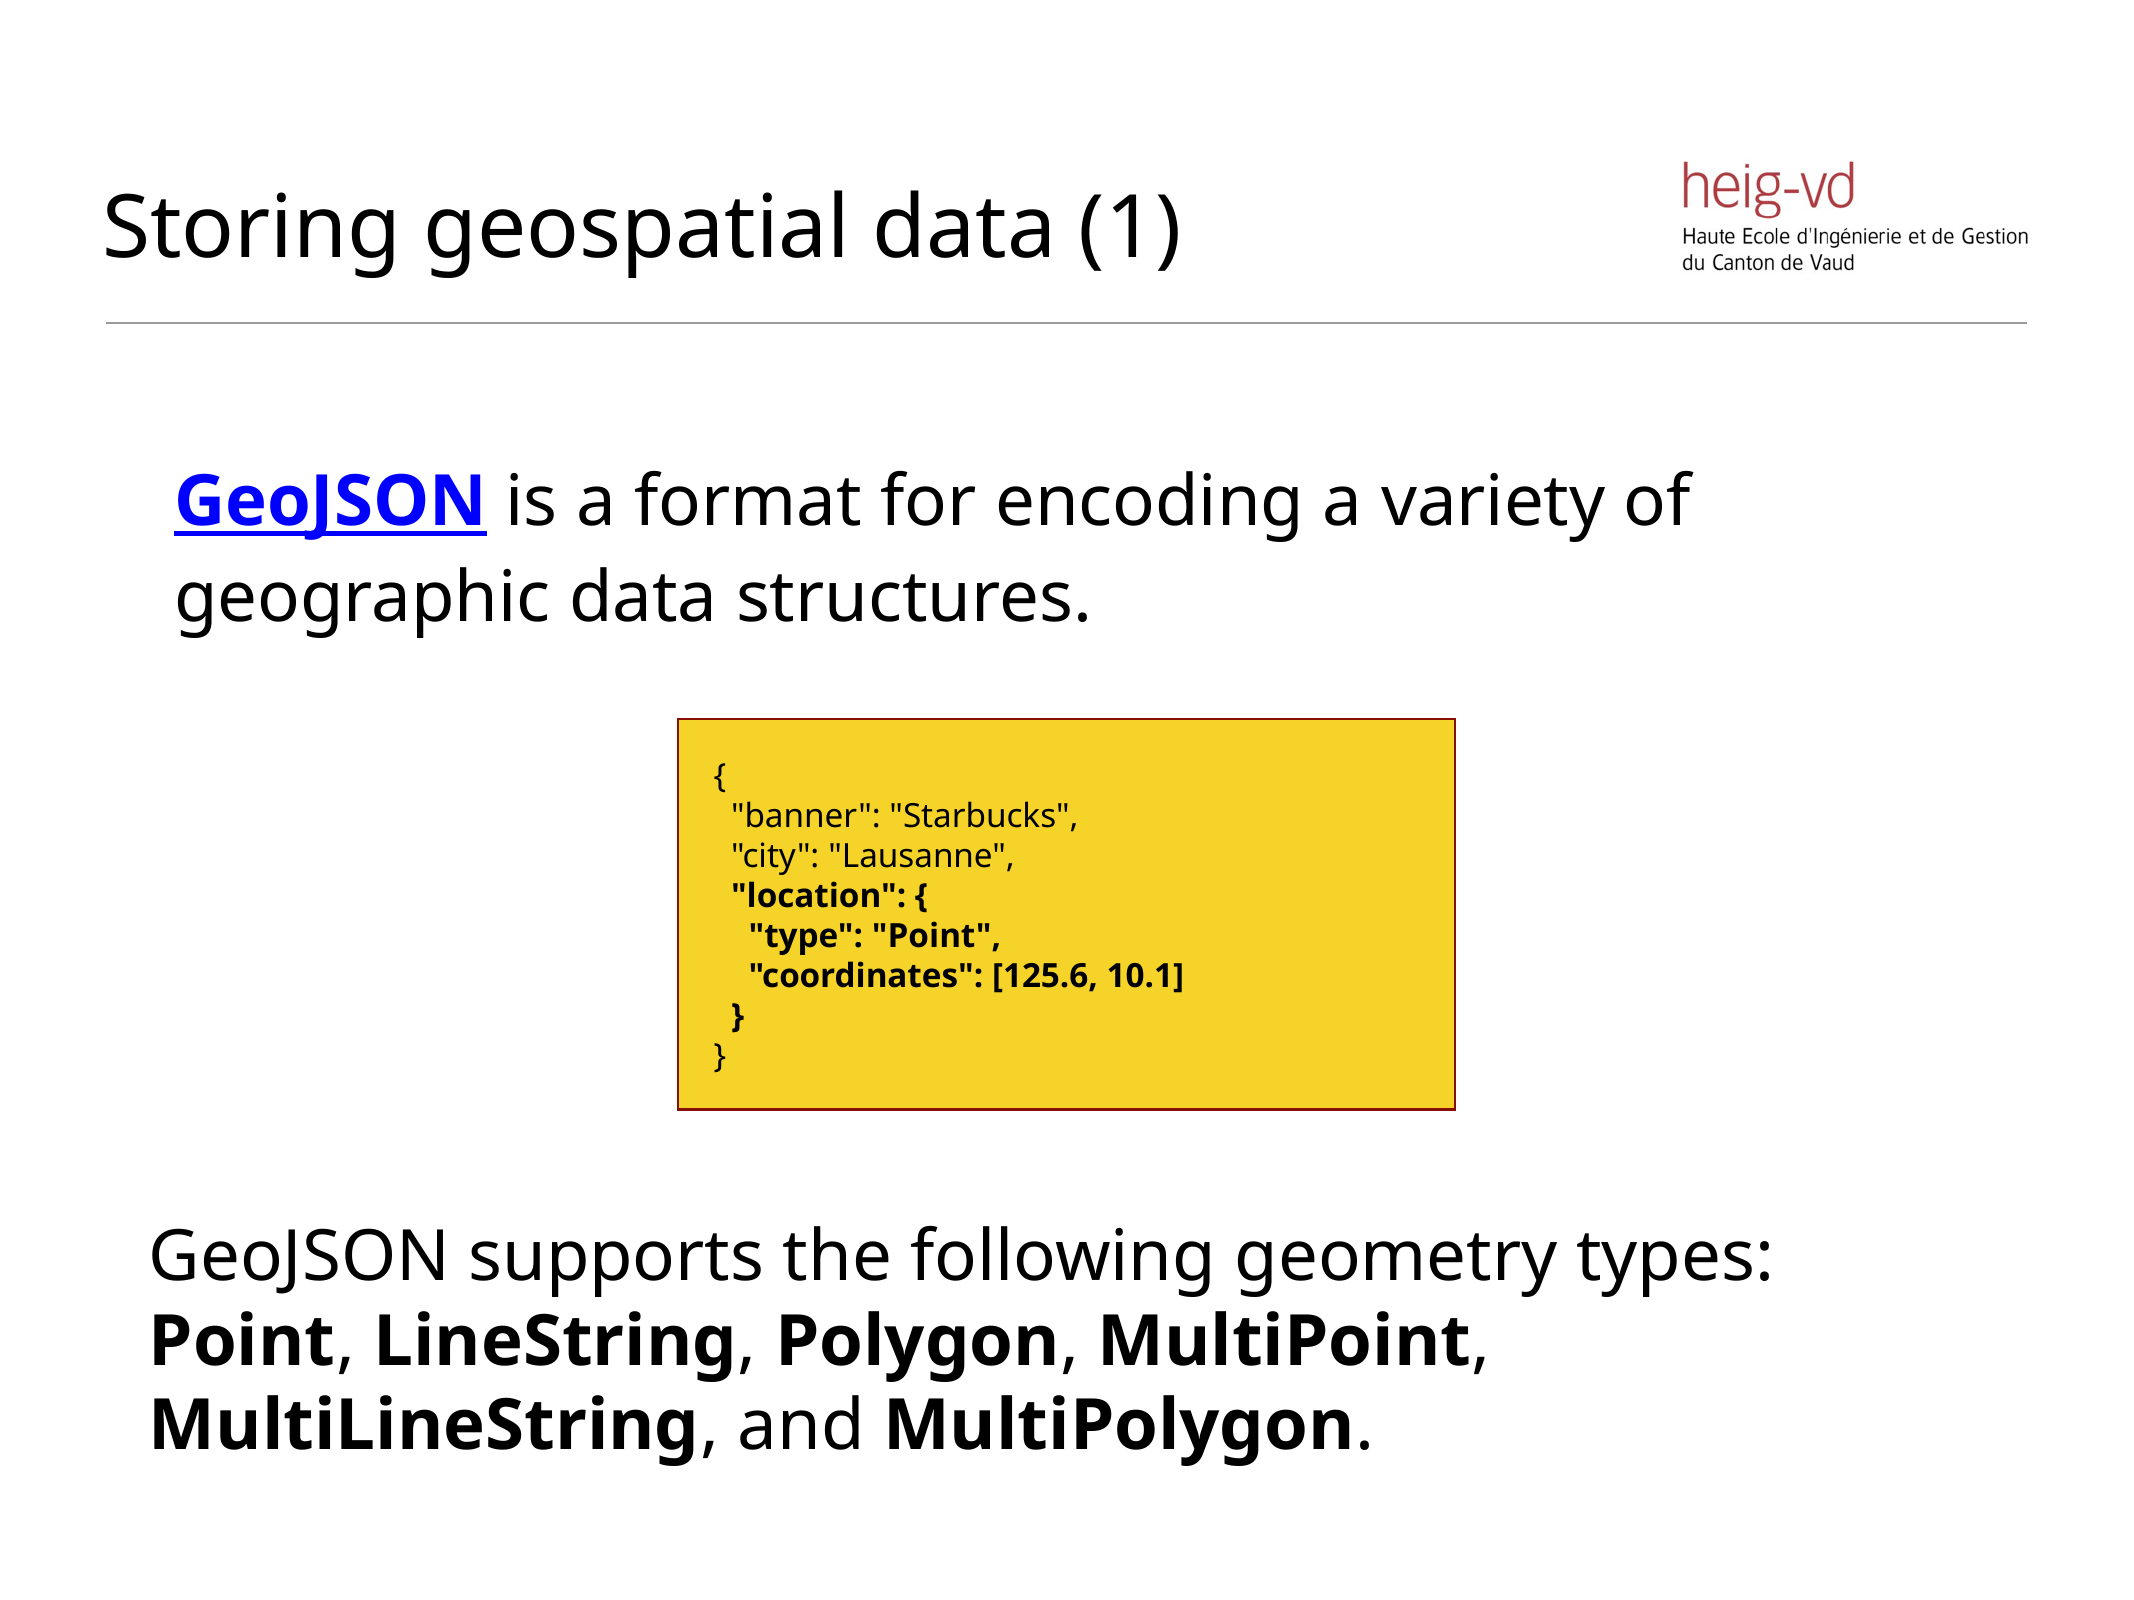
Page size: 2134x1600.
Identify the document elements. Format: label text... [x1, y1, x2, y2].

text_box { "banner": "Starbucks", "city": "Lausanne", "location": { "type": "Point", "coordinates": [125.6, 10.1] } } [678, 719, 1456, 1110]
text_box GeoJSON is a format for encoding a variety of geographic data structures. [165, 445, 1968, 645]
title Storing geospatial data (1) [93, 54, 2040, 284]
text_box GeoJSON supports the following geometry types: Point, LineString, Polygon, MultiPoint, MultiLineString, and MultiPolygon. [140, 1201, 1993, 1473]
